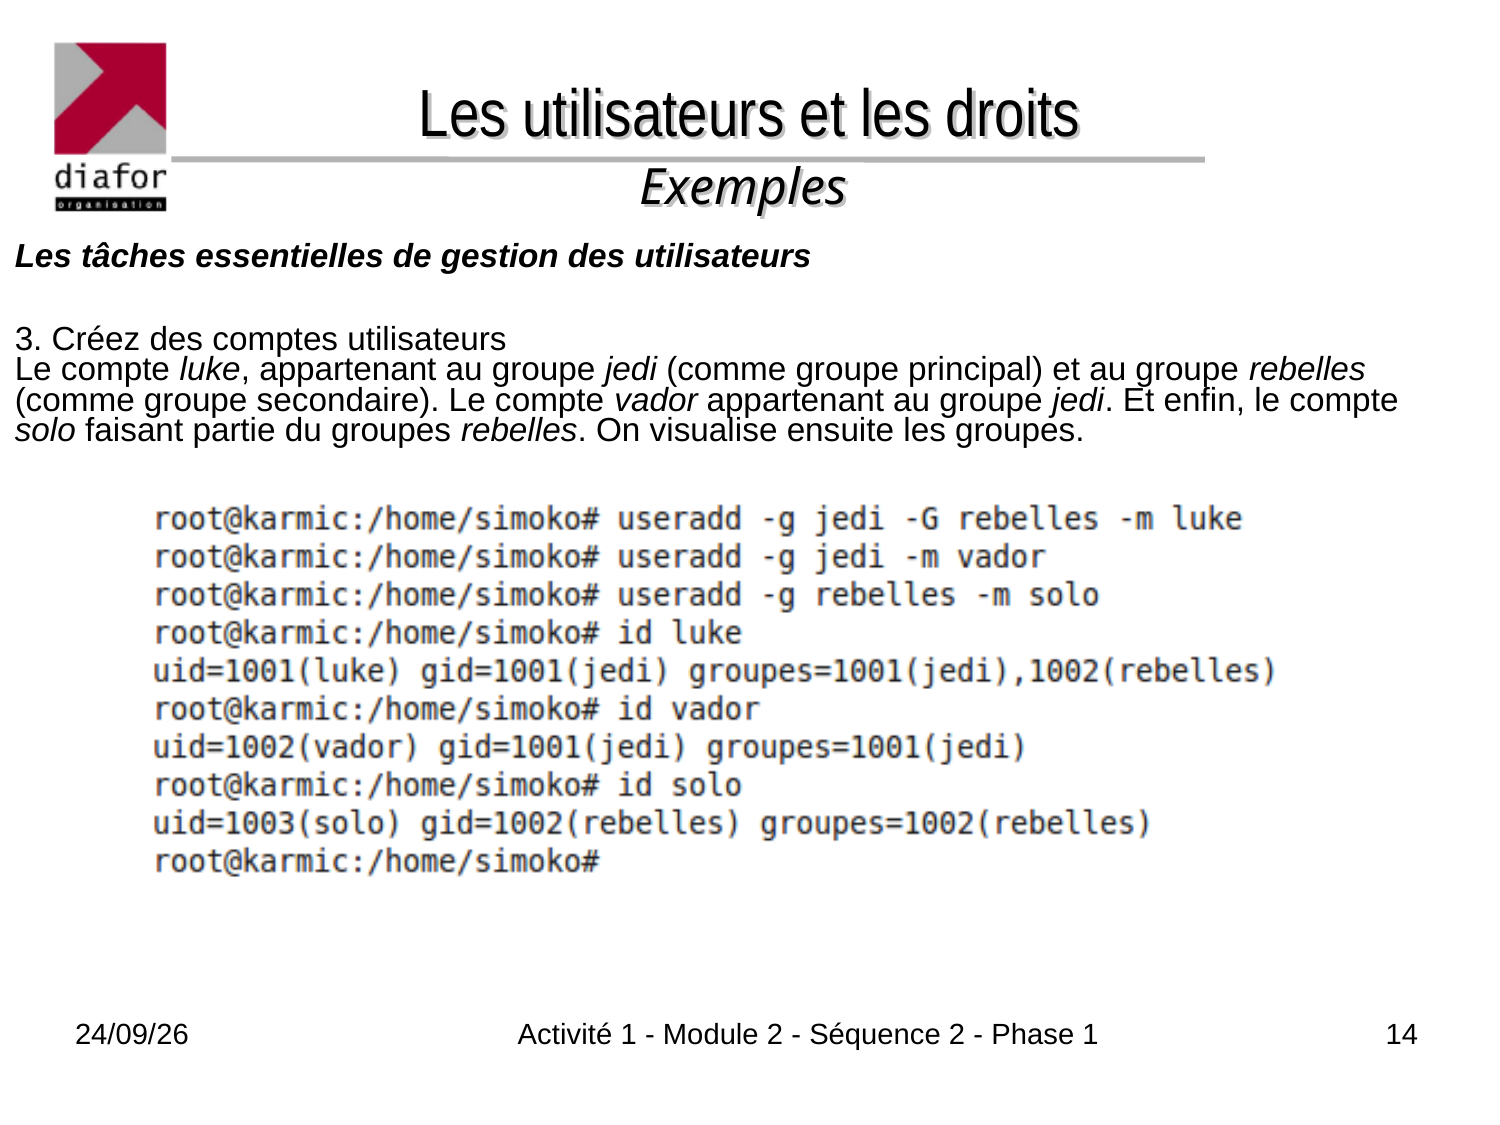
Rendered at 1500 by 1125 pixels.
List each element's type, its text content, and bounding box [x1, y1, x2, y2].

text_box Les tâches essentielles de gestion des utilisateurs [0, 236, 828, 282]
text_box 3. Créez des comptes utilisateurs Le compte luke, appartenant au groupe jedi (comme groupe principal) et au groupe rebelles (comme groupe secondaire). Le compte vador appartenant au groupe jedi. Et enfin, le compte solo faisant partie du groupes rebelles. On visualise ensuite les groupes. [0, 318, 1415, 455]
picture [53, 42, 168, 213]
picture [153, 501, 1317, 886]
title Les utilisateurs et les droits Exemples [75, 45, 1426, 250]
